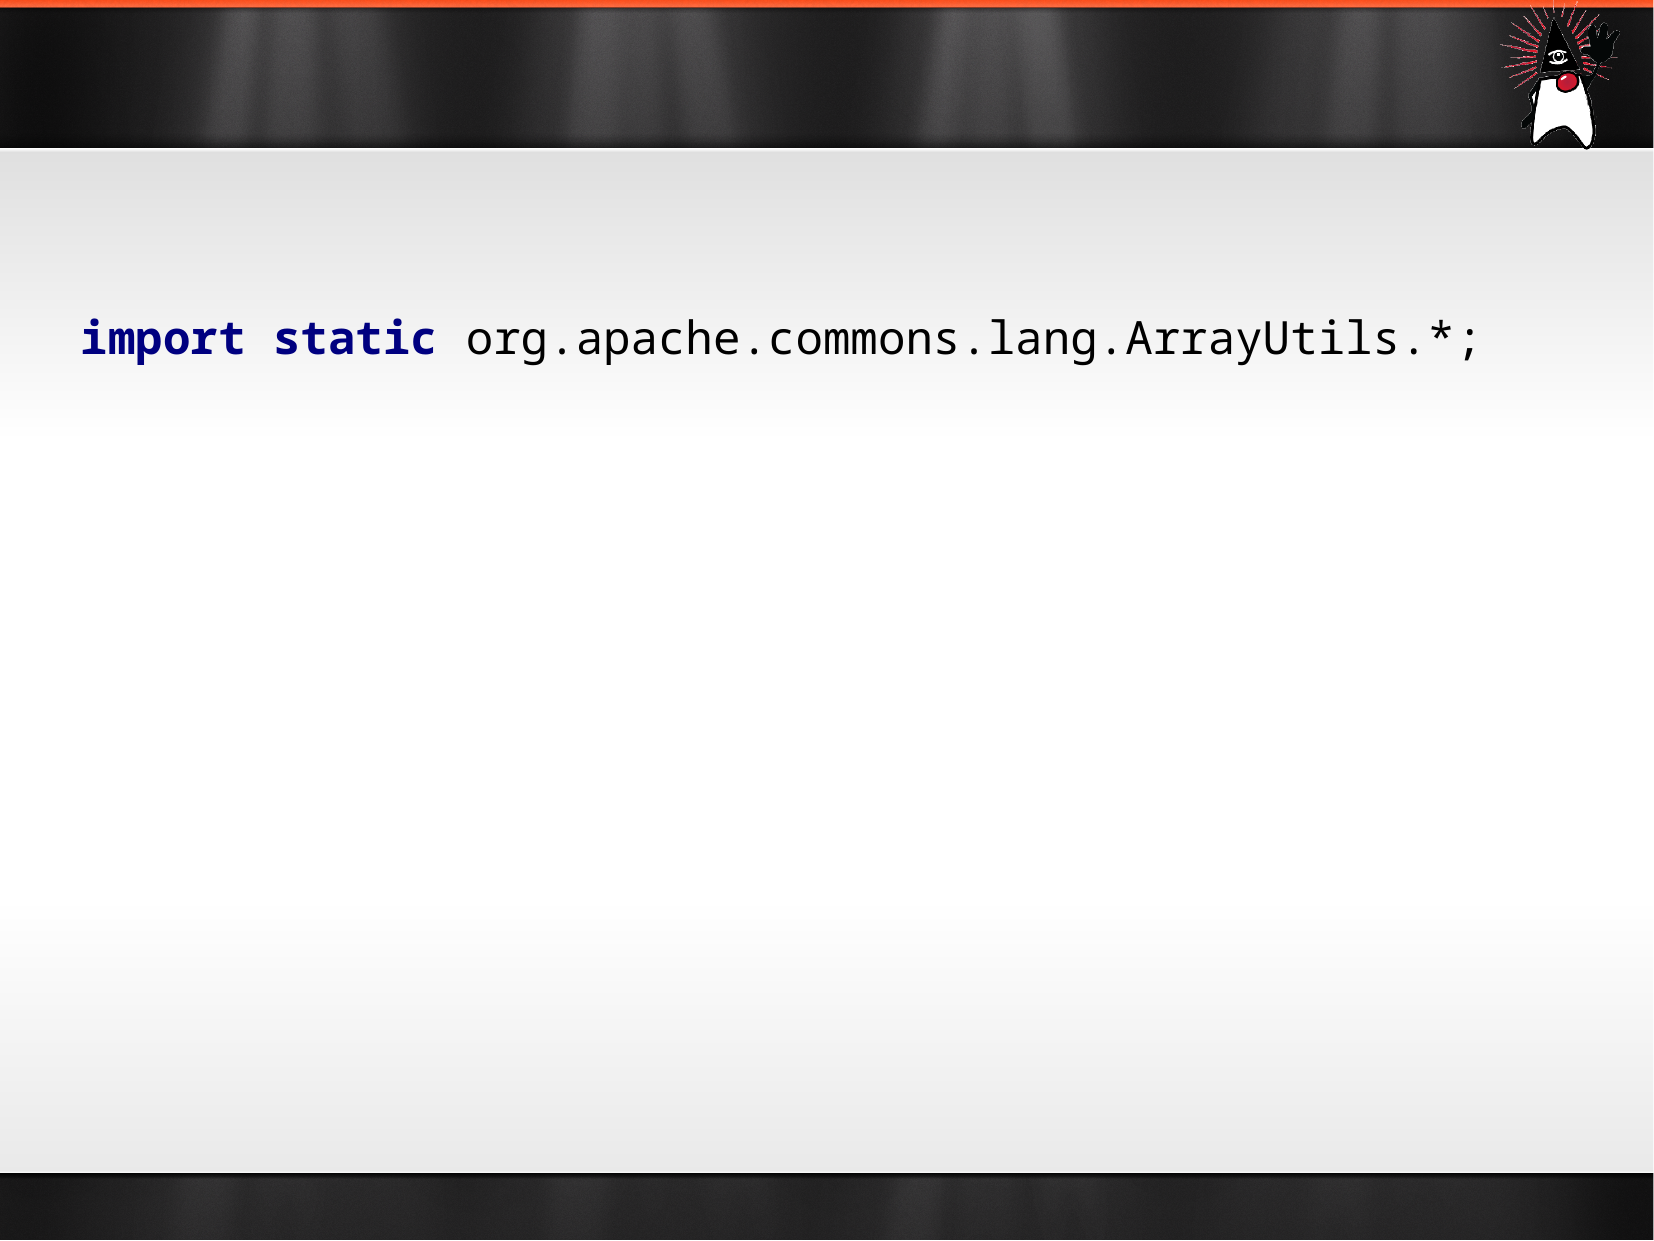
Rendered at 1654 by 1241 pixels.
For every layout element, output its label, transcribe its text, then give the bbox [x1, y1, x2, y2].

subtitle import static org.apache.commons.lang.ArrayUtils.*; [80, 305, 1654, 1125]
picture [0, 0, 1654, 1240]
